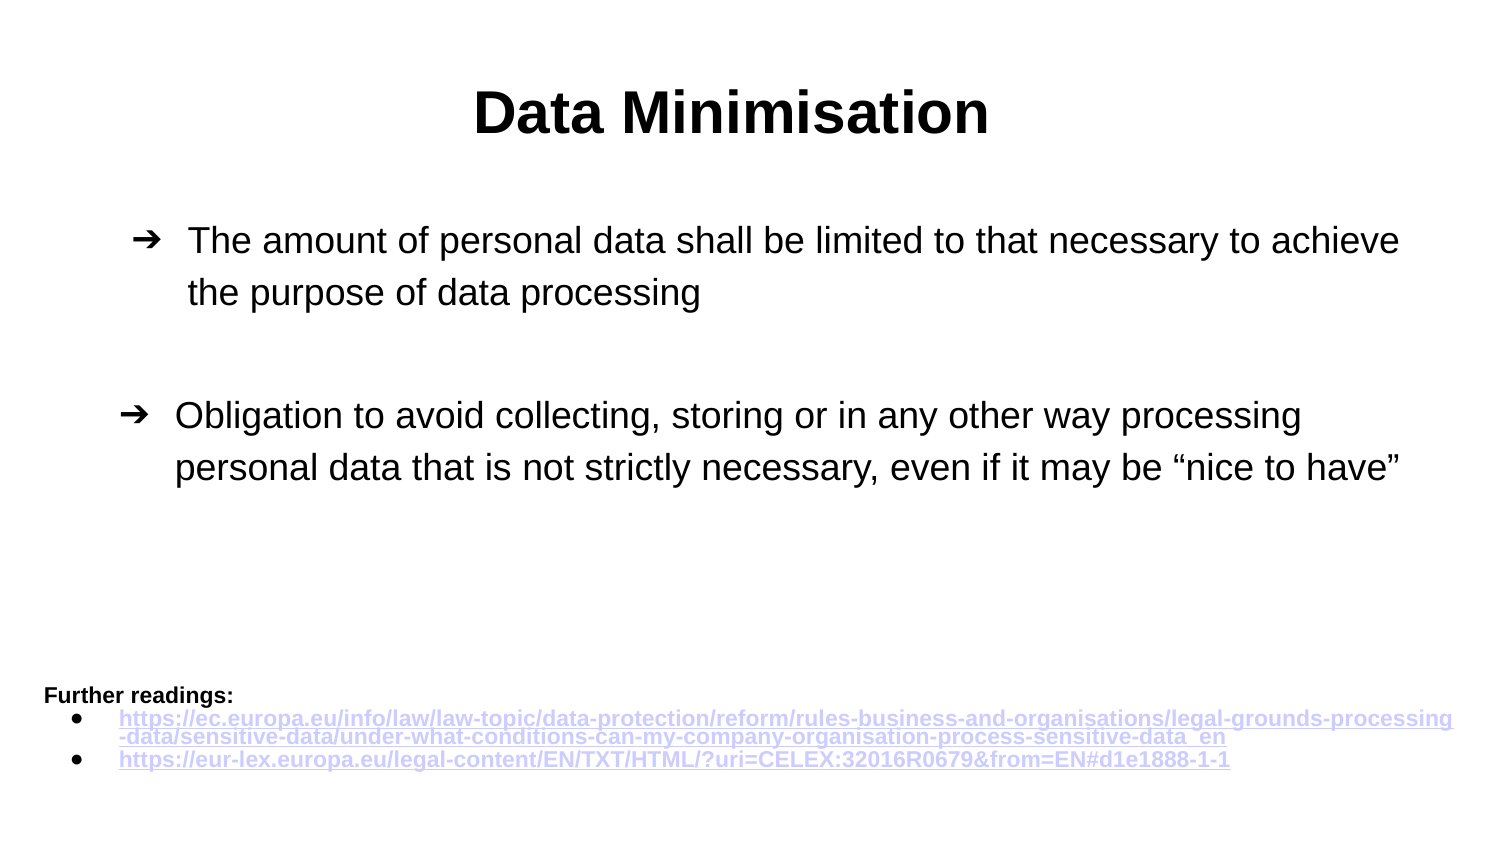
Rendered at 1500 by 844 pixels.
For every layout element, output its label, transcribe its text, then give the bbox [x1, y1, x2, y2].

text_box The amount of personal data shall be limited to that necessary to achieve the purpose of data processing [112, 195, 1442, 321]
text_box Data Minimisation [160, 35, 1304, 183]
text_box Further readings: https://ec.europa.eu/info/law/law-topic/data-protection/reform/rules-business-and-organisations/legal-grounds-processing-data/sensitive-data/under-what-conditions-can-my-company-organisation-process-sensitive-data_en https://eur-lex.europa.eu/legal-content/EN/TXT/HTML/?uri=CELEX:32016R0679&from=EN#d1e1888-1-1 [28, 662, 1472, 792]
text_box Obligation to avoid collecting, storing or in any other way processing personal data that is not strictly necessary, even if it may be “nice to have” [99, 370, 1429, 465]
